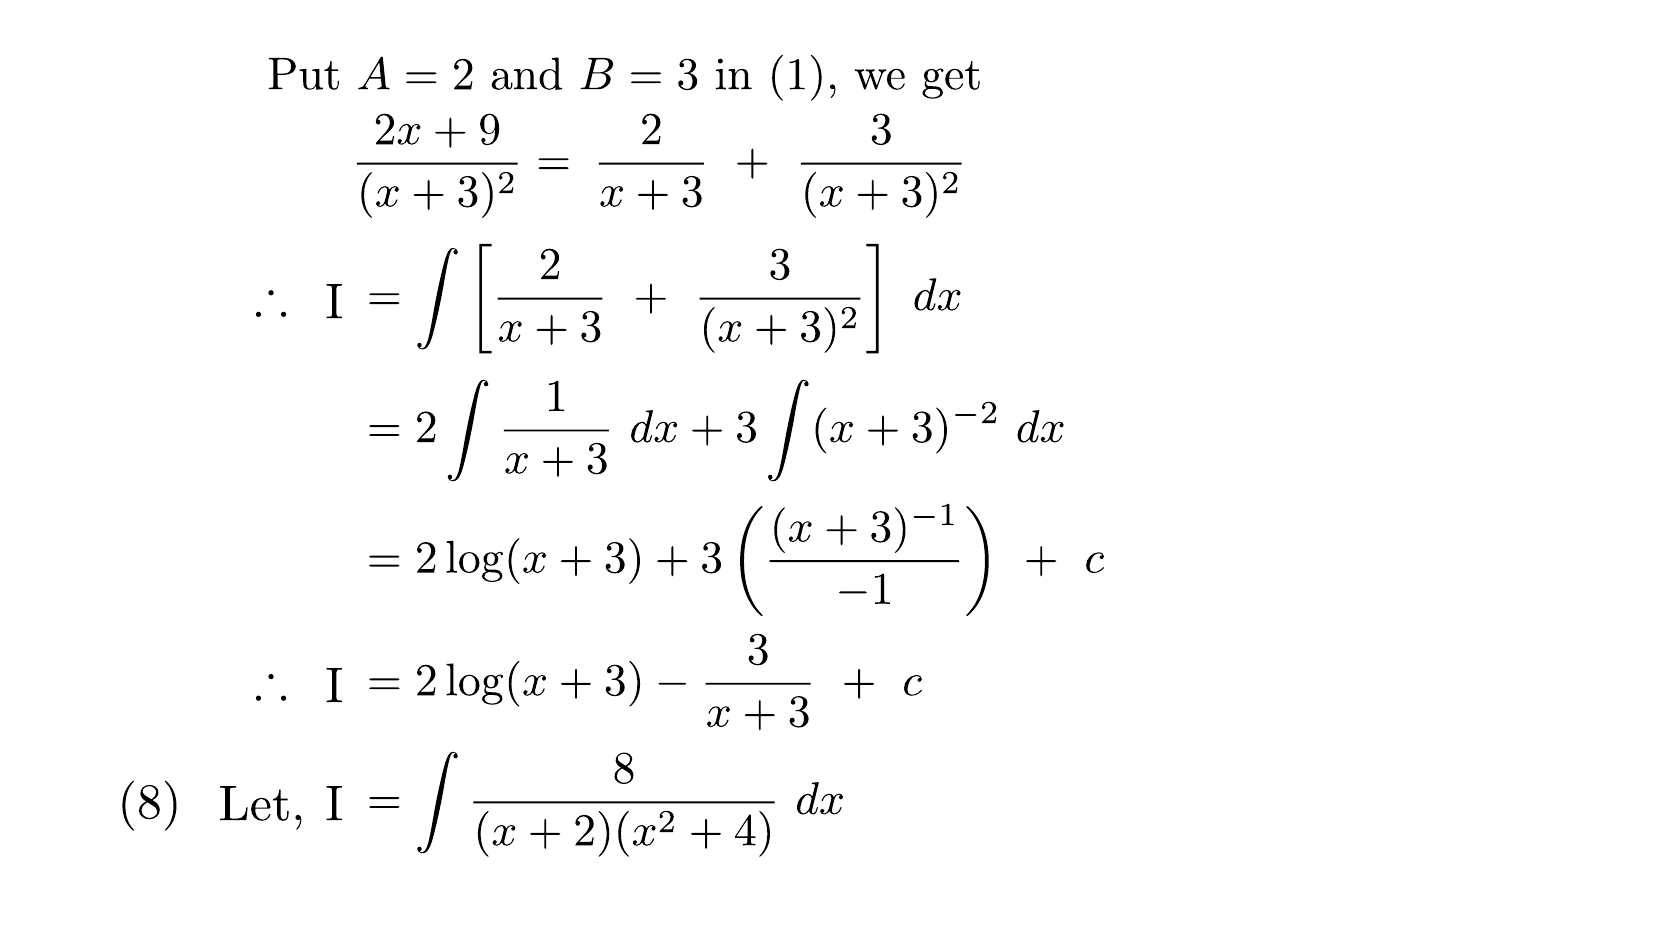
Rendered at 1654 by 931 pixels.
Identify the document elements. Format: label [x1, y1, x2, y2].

text_box [598, 113, 962, 218]
text_box [326, 284, 342, 319]
text_box [255, 290, 287, 318]
text_box [368, 243, 961, 354]
text_box [326, 667, 342, 703]
text_box [268, 54, 980, 101]
text_box [120, 780, 177, 831]
text_box [356, 113, 569, 218]
text_box [368, 379, 1064, 482]
text_box [255, 673, 287, 701]
text_box [326, 786, 342, 821]
text_box [368, 751, 844, 857]
text_box [368, 503, 1105, 616]
text_box [368, 633, 922, 731]
title [47, 36, 1607, 898]
text_box [220, 786, 302, 830]
